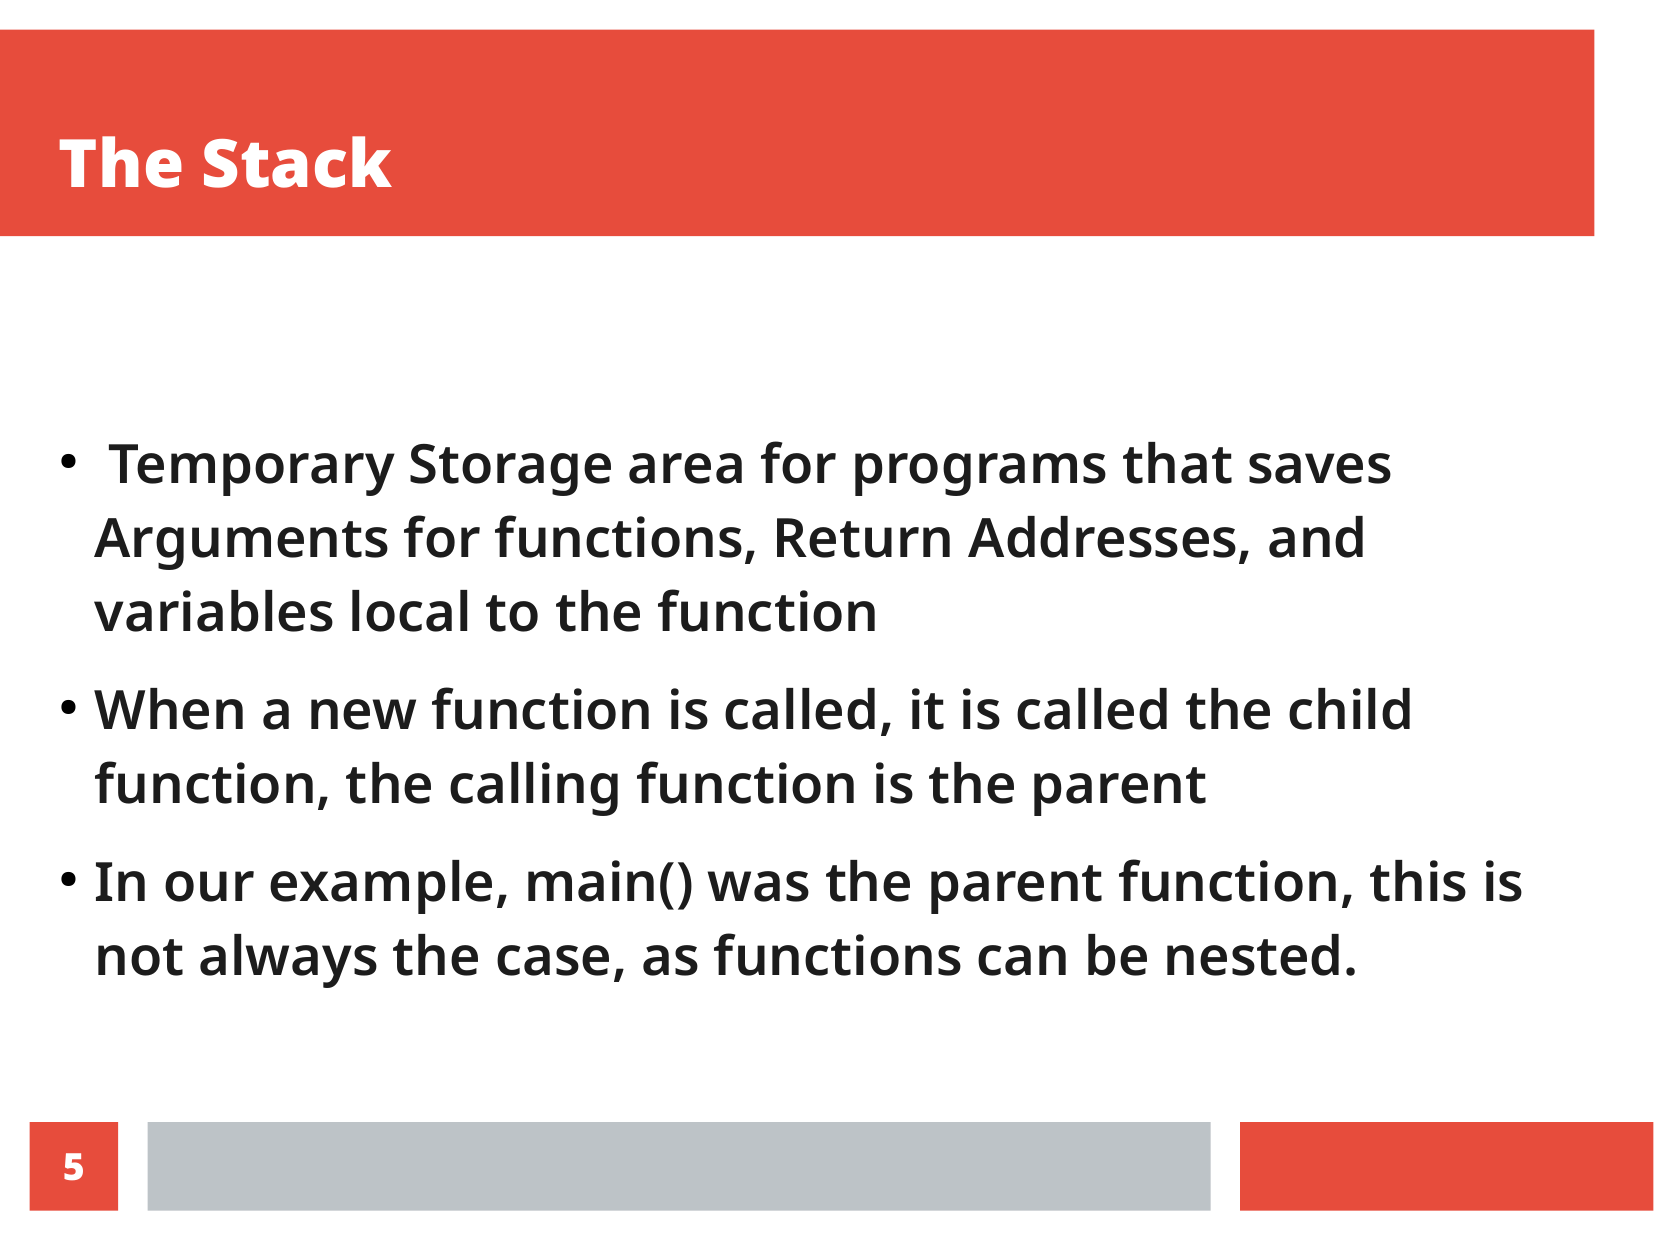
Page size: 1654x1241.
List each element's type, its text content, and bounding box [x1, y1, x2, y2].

list Temporary Storage area for programs that saves Arguments for functions, Return Addresses, and variables local to the function When a new function is called, it is called the child function, the calling function is the parent In our example, main() was the parent function, this is not always the case, as functions can be nested. [59, 324, 1565, 1093]
title The Stack [59, 59, 1595, 207]
